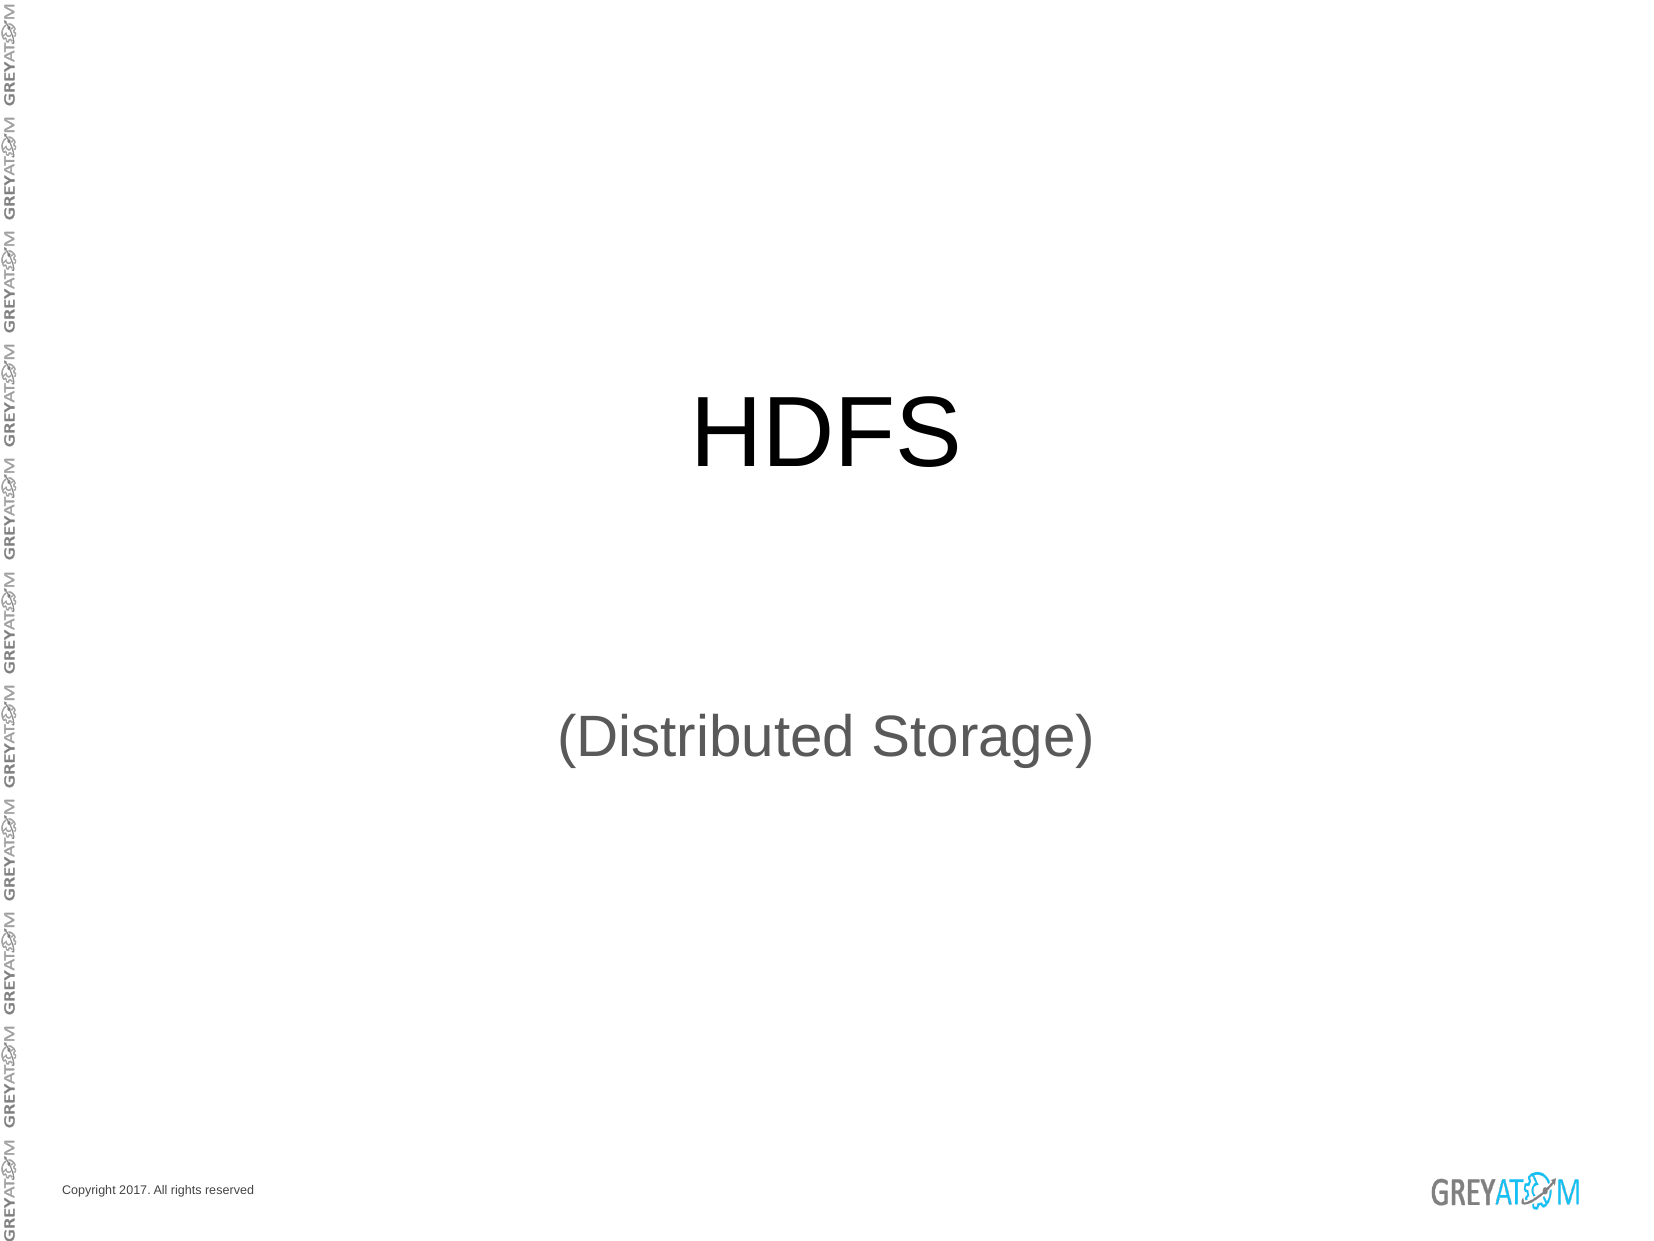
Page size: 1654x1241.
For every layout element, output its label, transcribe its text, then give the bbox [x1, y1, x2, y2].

picture [1, 117, 17, 220]
picture [1, 572, 17, 674]
picture [1430, 1168, 1581, 1212]
picture [1, 4, 17, 106]
picture [1, 344, 17, 447]
picture [1, 231, 17, 333]
picture [1, 1026, 17, 1128]
text_box HDFS [56, 179, 1597, 674]
picture [1, 1140, 17, 1241]
picture [1, 685, 17, 788]
picture [1, 912, 17, 1015]
picture [1, 458, 17, 560]
text_box (Distributed Storage) [56, 683, 1597, 875]
picture [1, 799, 17, 901]
